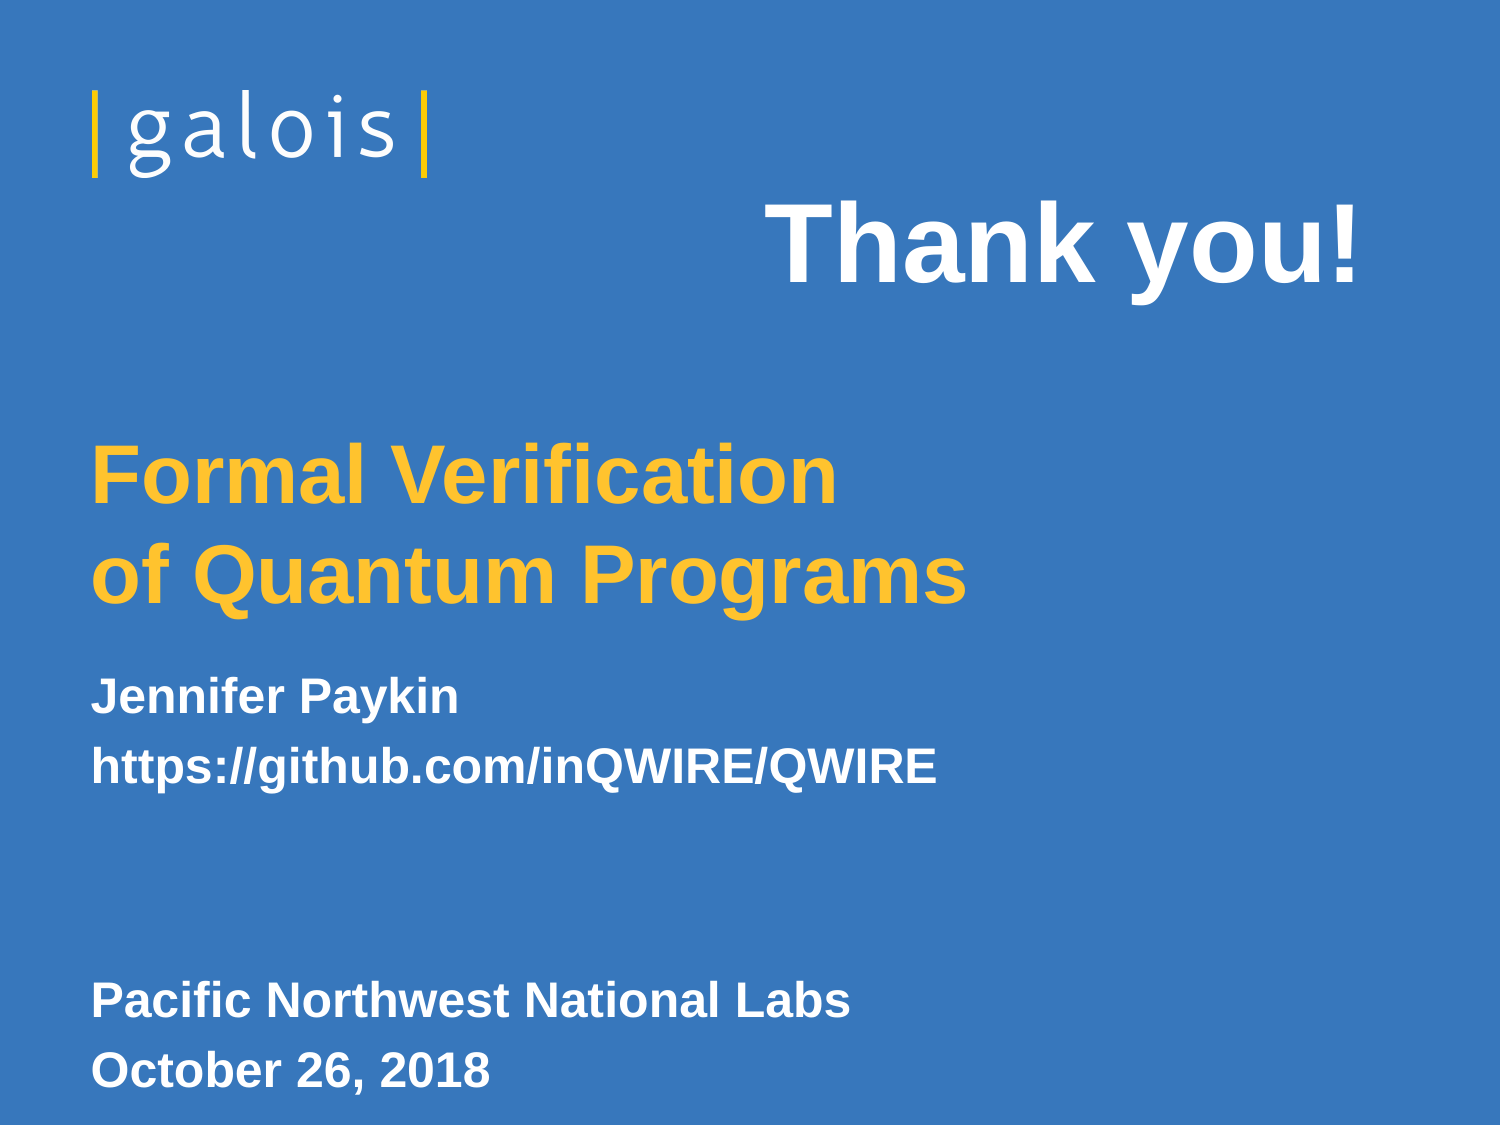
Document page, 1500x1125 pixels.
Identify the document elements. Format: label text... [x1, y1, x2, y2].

title Formal Verification of Quantum Programs [75, 331, 1425, 628]
list Jennifer Paykin https://github.com/inQWIRE/QWIRE [75, 655, 1426, 794]
list Pacific Northwest National Labs October 26, 2018 [75, 960, 1426, 1098]
picture [92, 90, 427, 178]
text_box Thank you! [750, 173, 1500, 511]
